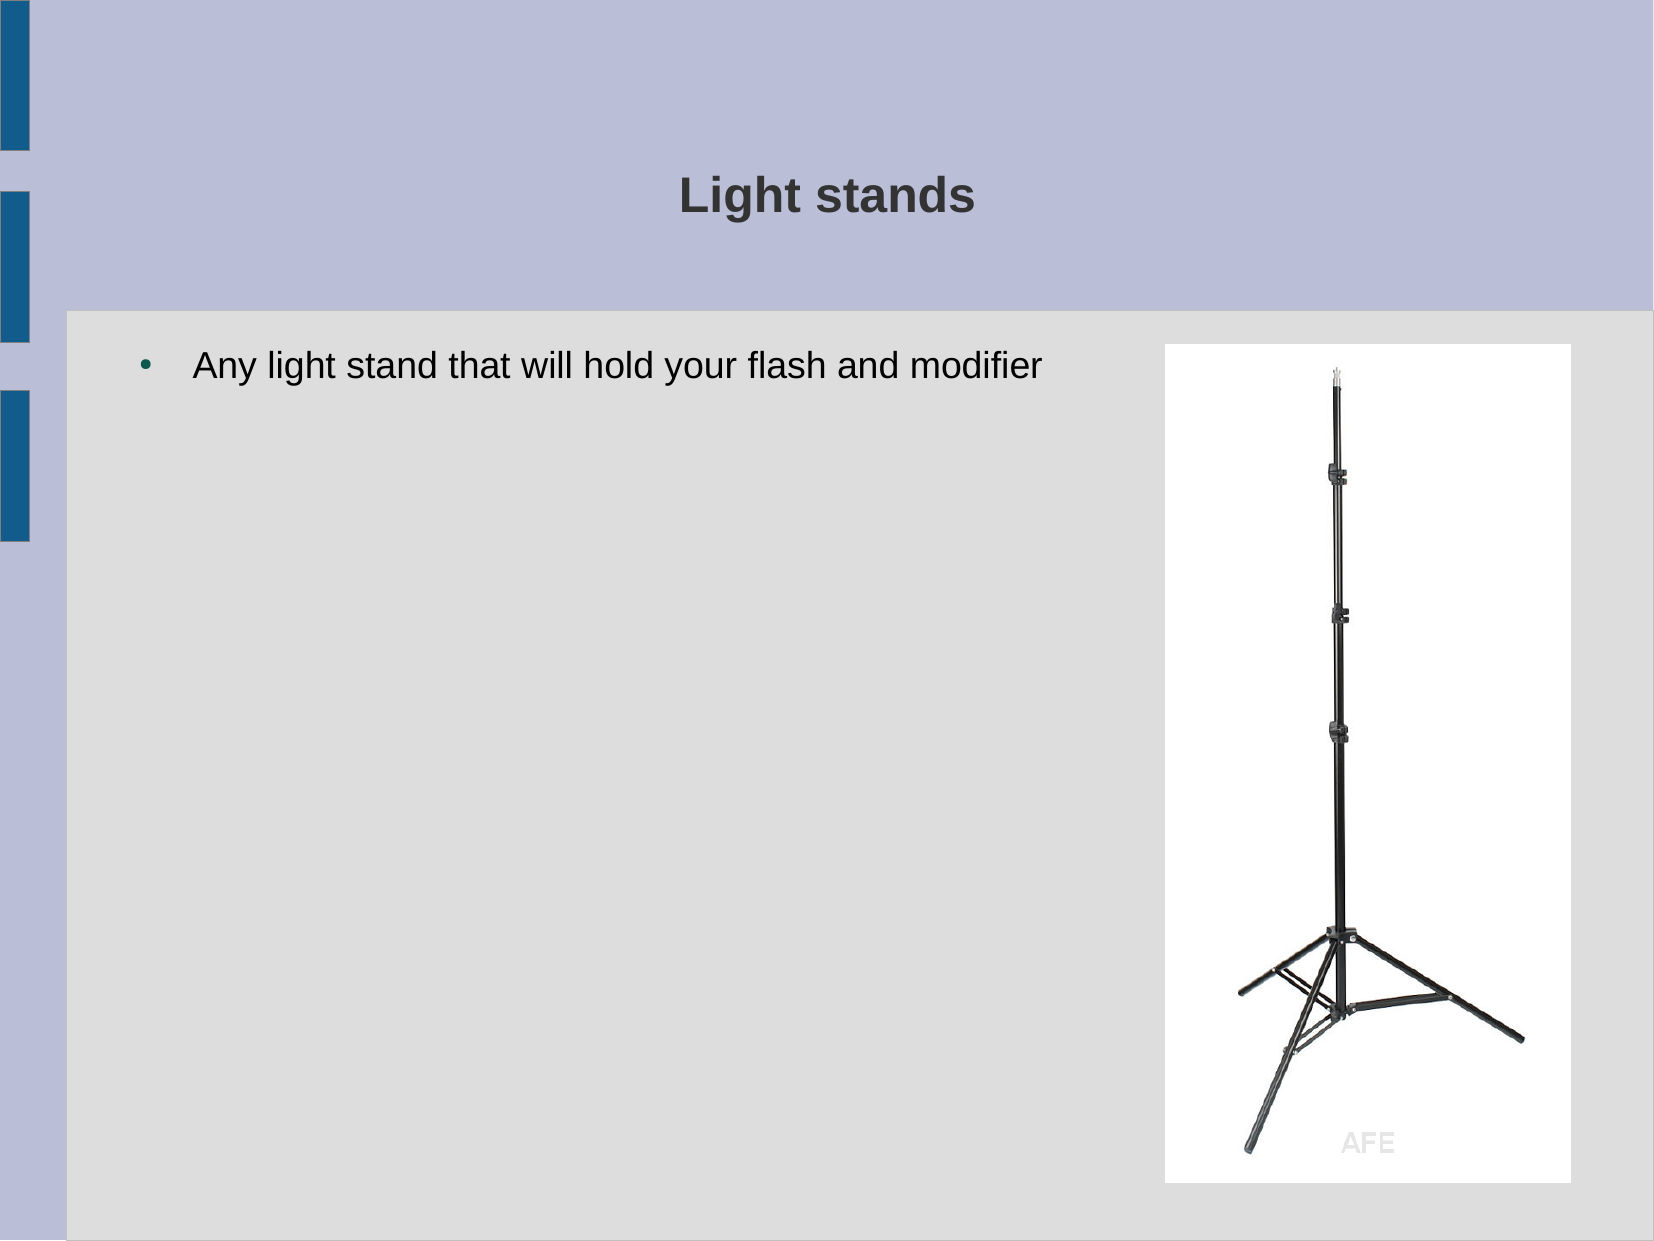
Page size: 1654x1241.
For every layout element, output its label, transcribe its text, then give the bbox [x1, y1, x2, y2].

list Any light stand that will hold your flash and modifier [121, 344, 1165, 402]
title Light stands [121, 91, 1534, 299]
picture [1165, 344, 1571, 1183]
